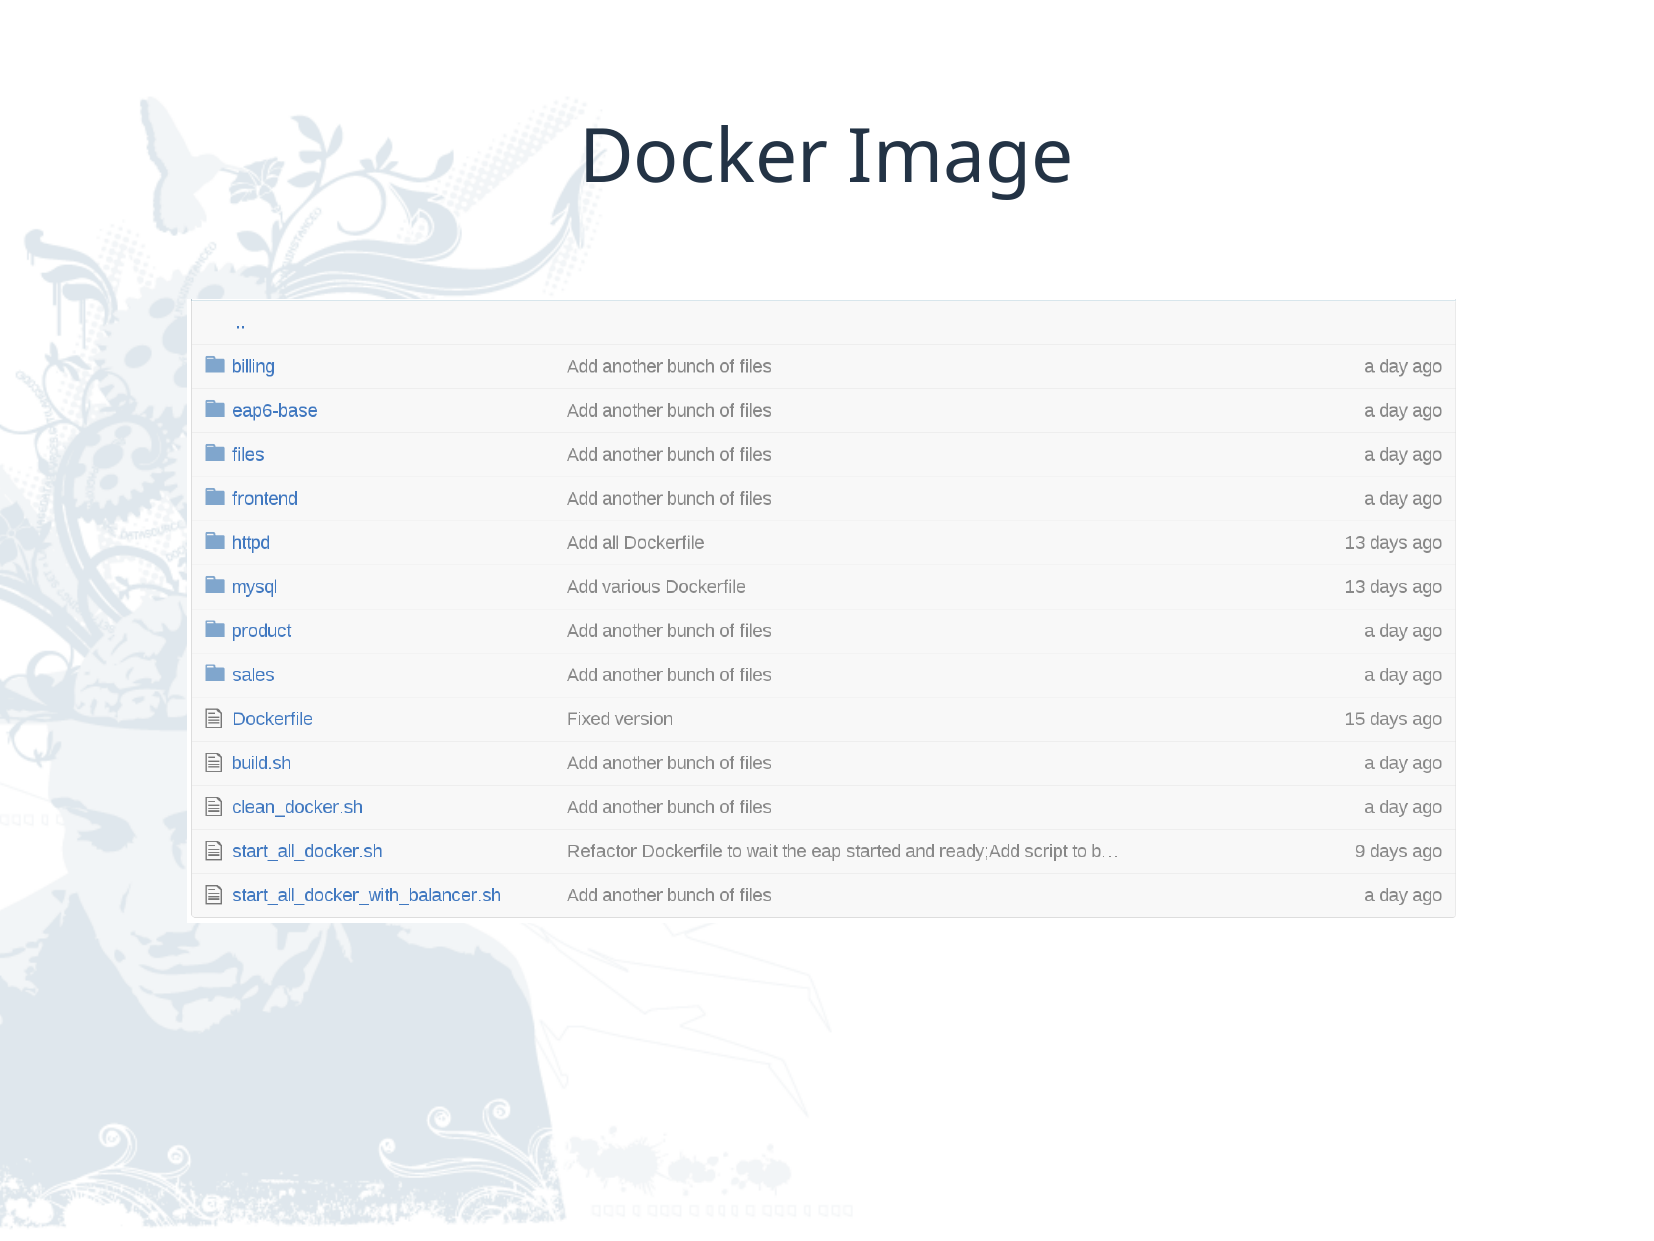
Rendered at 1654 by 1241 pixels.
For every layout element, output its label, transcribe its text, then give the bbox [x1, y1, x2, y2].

title Docker Image [82, 49, 1571, 257]
picture [0, 0, 1654, 1241]
